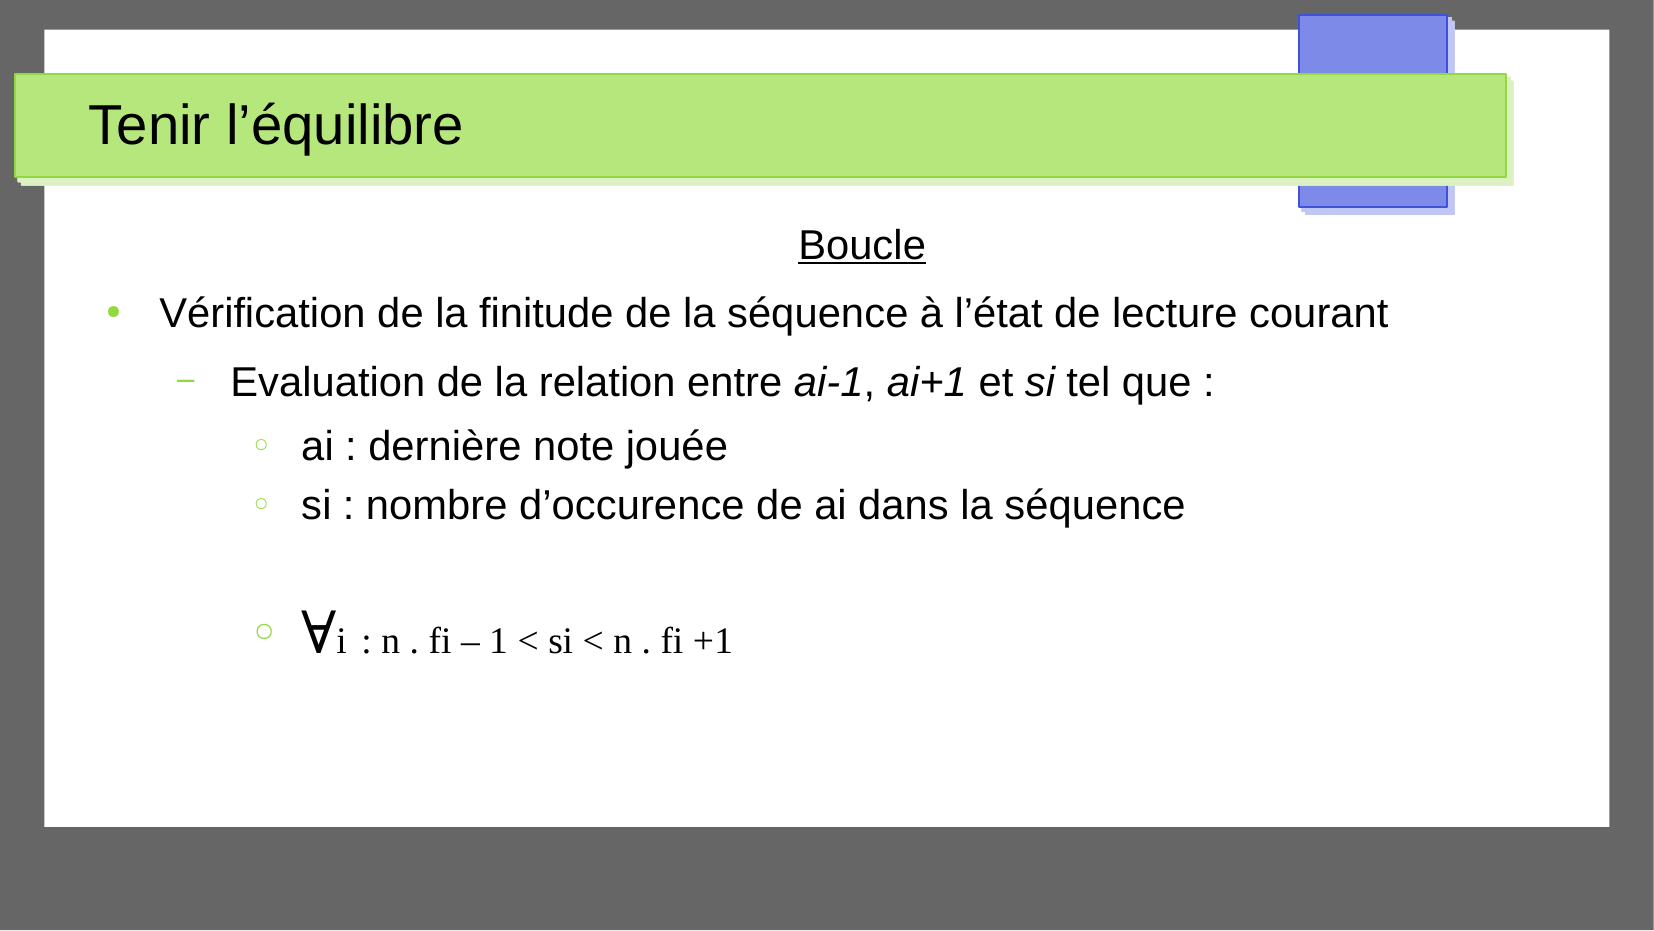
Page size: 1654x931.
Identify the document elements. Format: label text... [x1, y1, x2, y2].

title Tenir l’équilibre [88, 73, 1506, 178]
list Boucle Vérification de la finitude de la séquence à l’état de lecture courant Evaluation de la relation entre ai-1, ai+1 et si tel que : ai : dernière note jouée si : nombre d’occurence de ai dans la séquence ∀i : n . fi – 1 < si < n . fi +1 [88, 221, 1565, 813]
